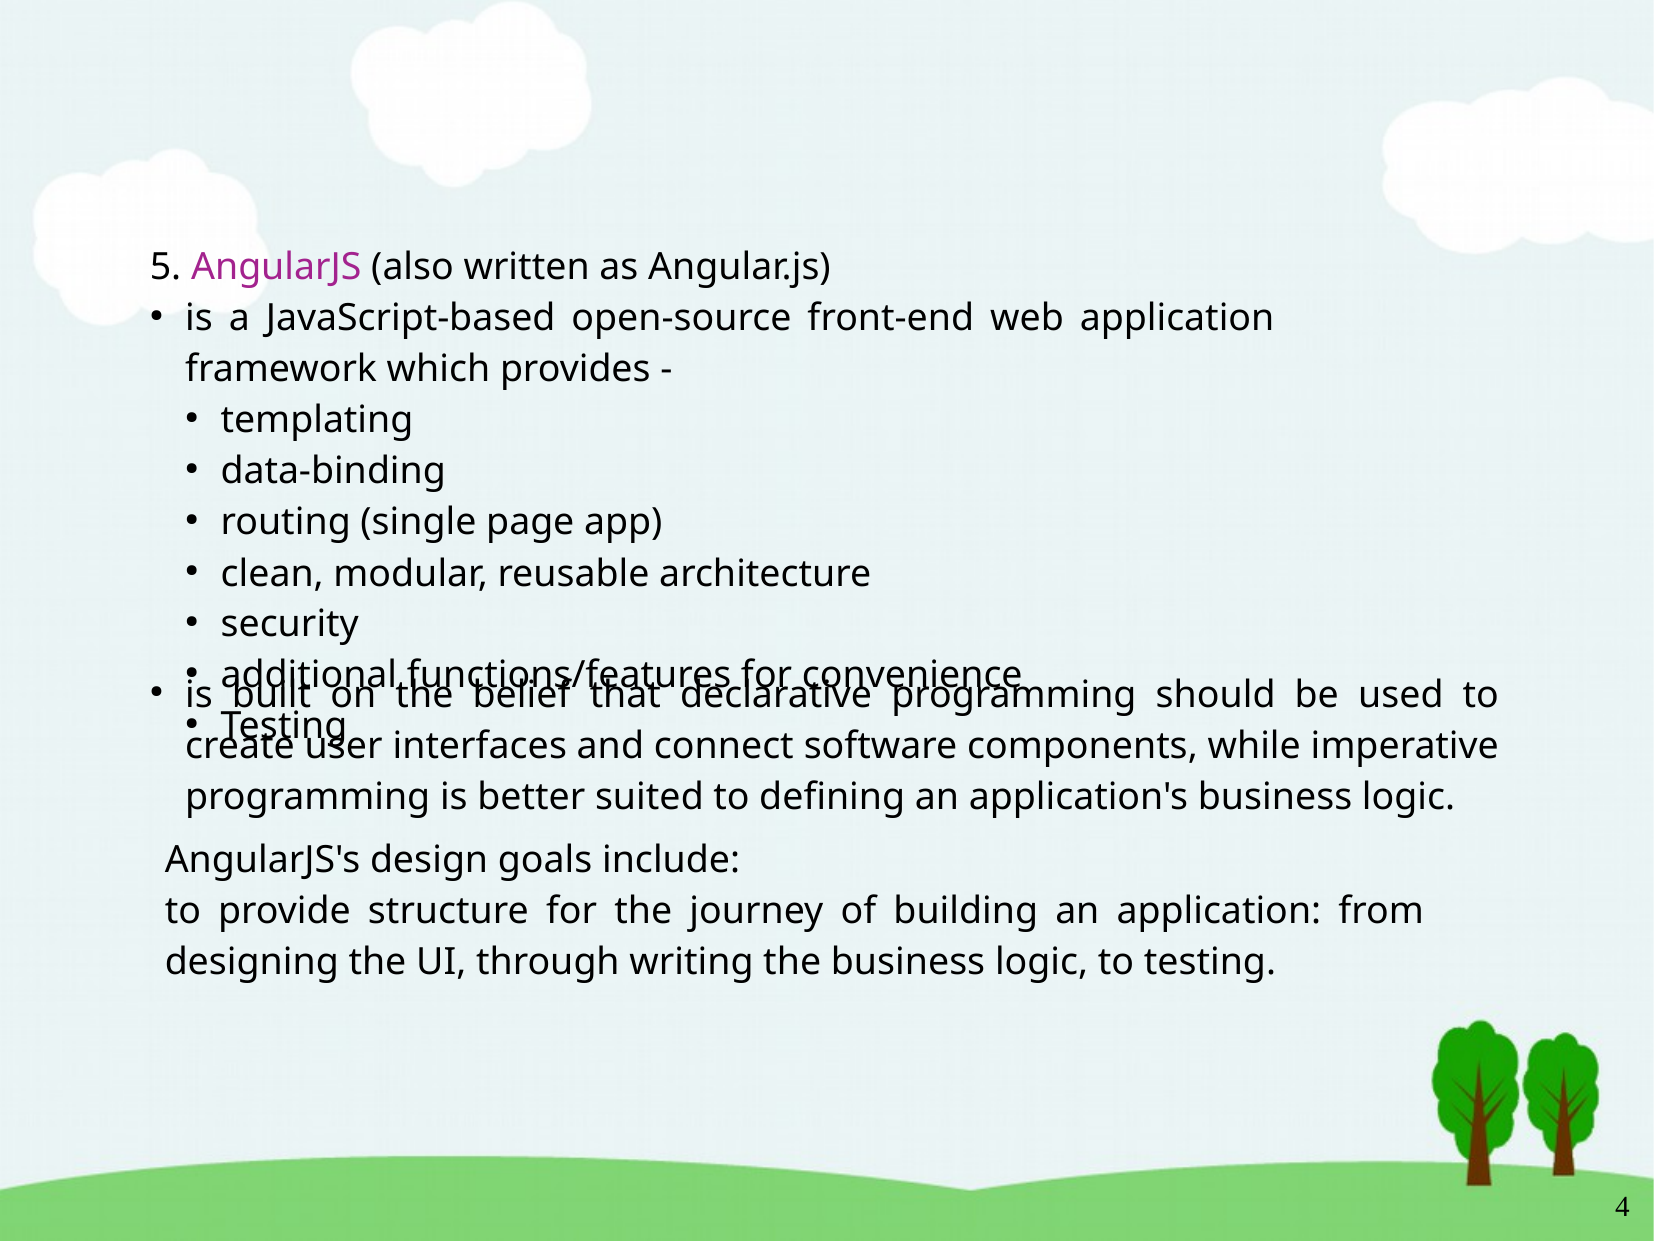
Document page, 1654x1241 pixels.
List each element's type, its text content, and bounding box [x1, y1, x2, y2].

picture [0, 0, 1654, 1241]
text_box 5. AngularJS (also written as Angular.js) is a JavaScript-based open-source front-end web application framework which provides - templating data-binding routing (single page app) clean, modular, reusable architecture security additional functions/features for convenience Testing [135, 232, 1291, 660]
text_box is built on the belief that declarative programming should be used to create user interfaces and connect software components, while imperative programming is better suited to defining an application's business logic. [135, 660, 1516, 841]
text_box AngularJS's design goals include: to provide structure for the journey of building an application: from designing the UI, through writing the business logic, to testing. [150, 825, 1441, 964]
